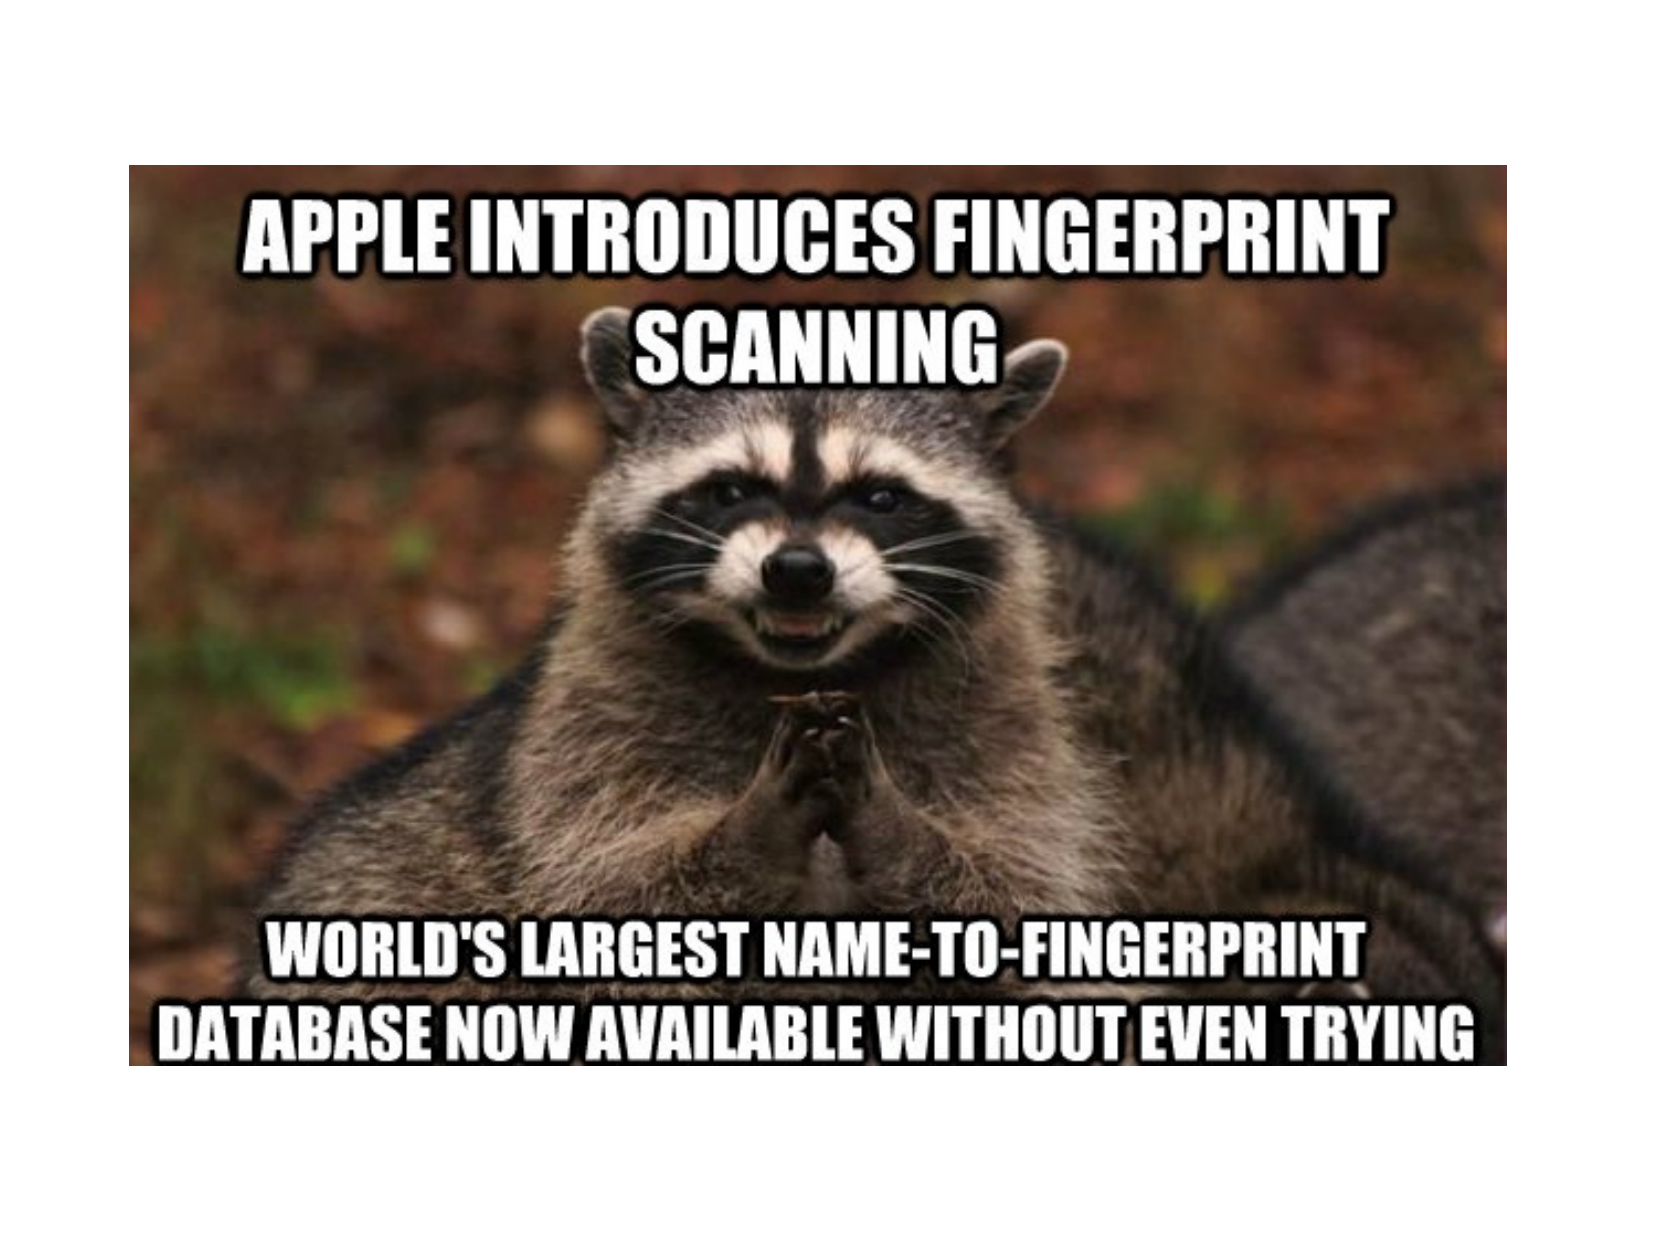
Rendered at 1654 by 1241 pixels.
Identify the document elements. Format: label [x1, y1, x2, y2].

picture [129, 165, 1507, 1066]
